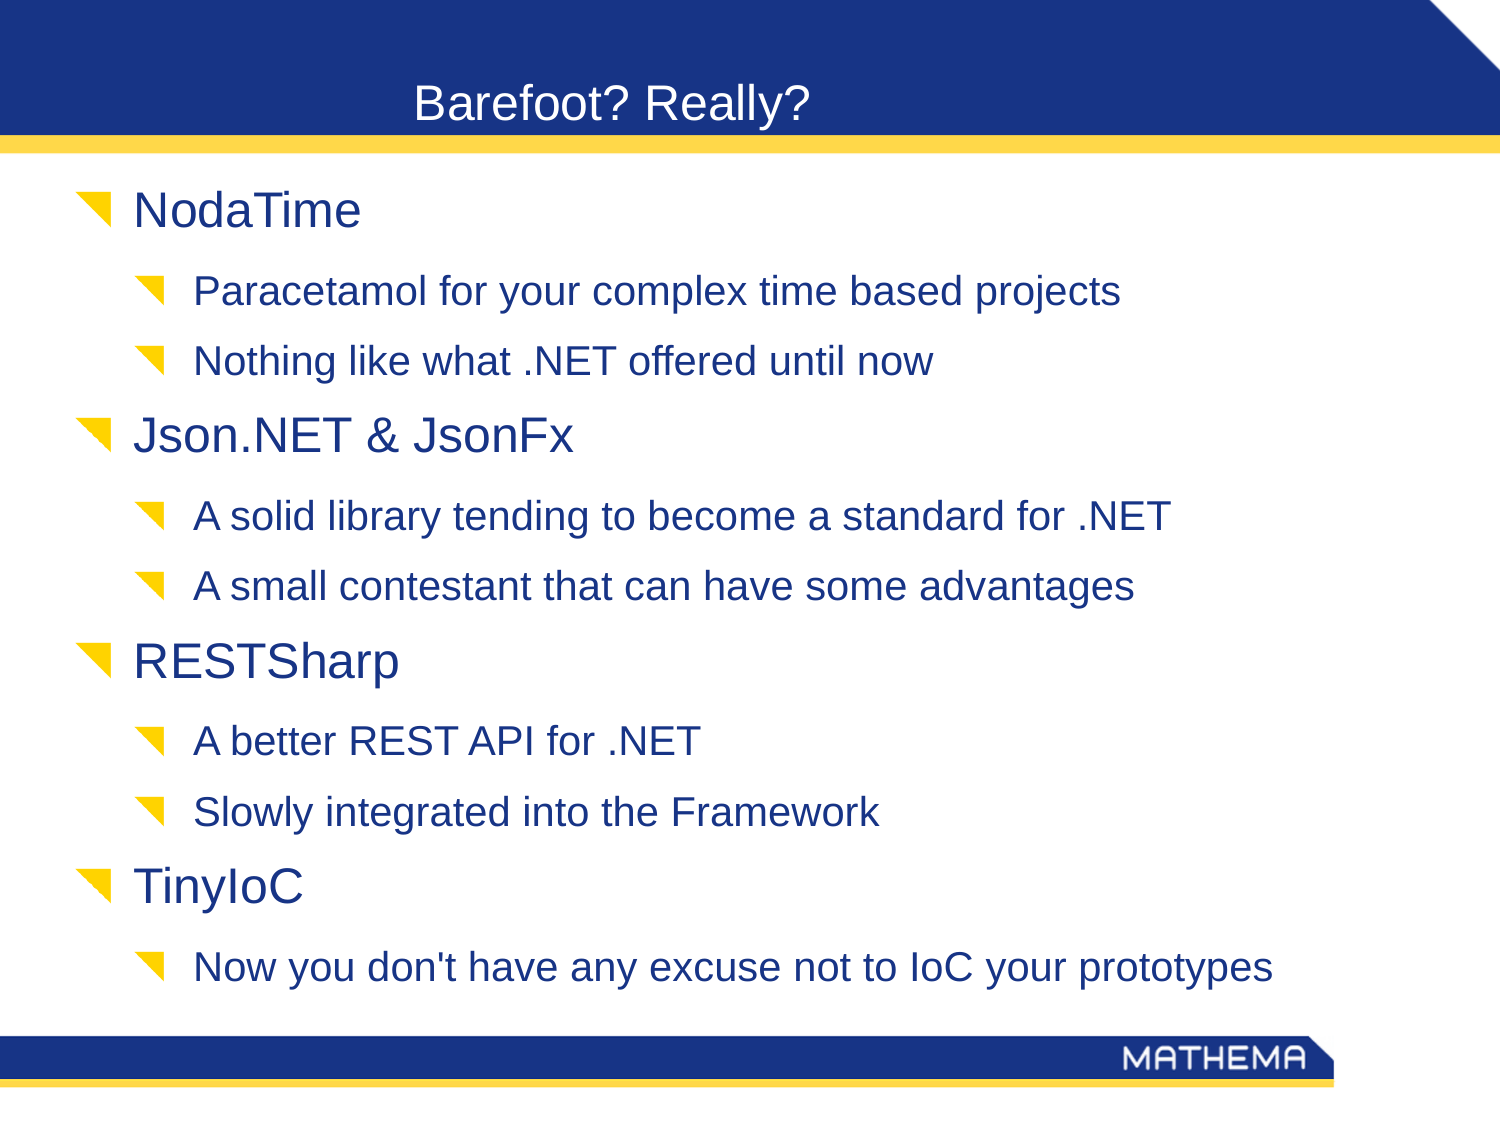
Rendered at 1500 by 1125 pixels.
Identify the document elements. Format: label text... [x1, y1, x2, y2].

list NodaTime Paracetamol for your complex time based projects Nothing like what .NET offered until now Json.NET & JsonFx A solid library tending to become a standard for .NET A small contestant that can have some advantages RESTSharp A better REST API for .NET Slowly integrated into the Framework TinyIoC Now you don't have any excuse not to IoC your prototypes [75, 181, 1426, 1008]
title Barefoot? Really? [413, 61, 1386, 145]
picture [0, 0, 1500, 1125]
